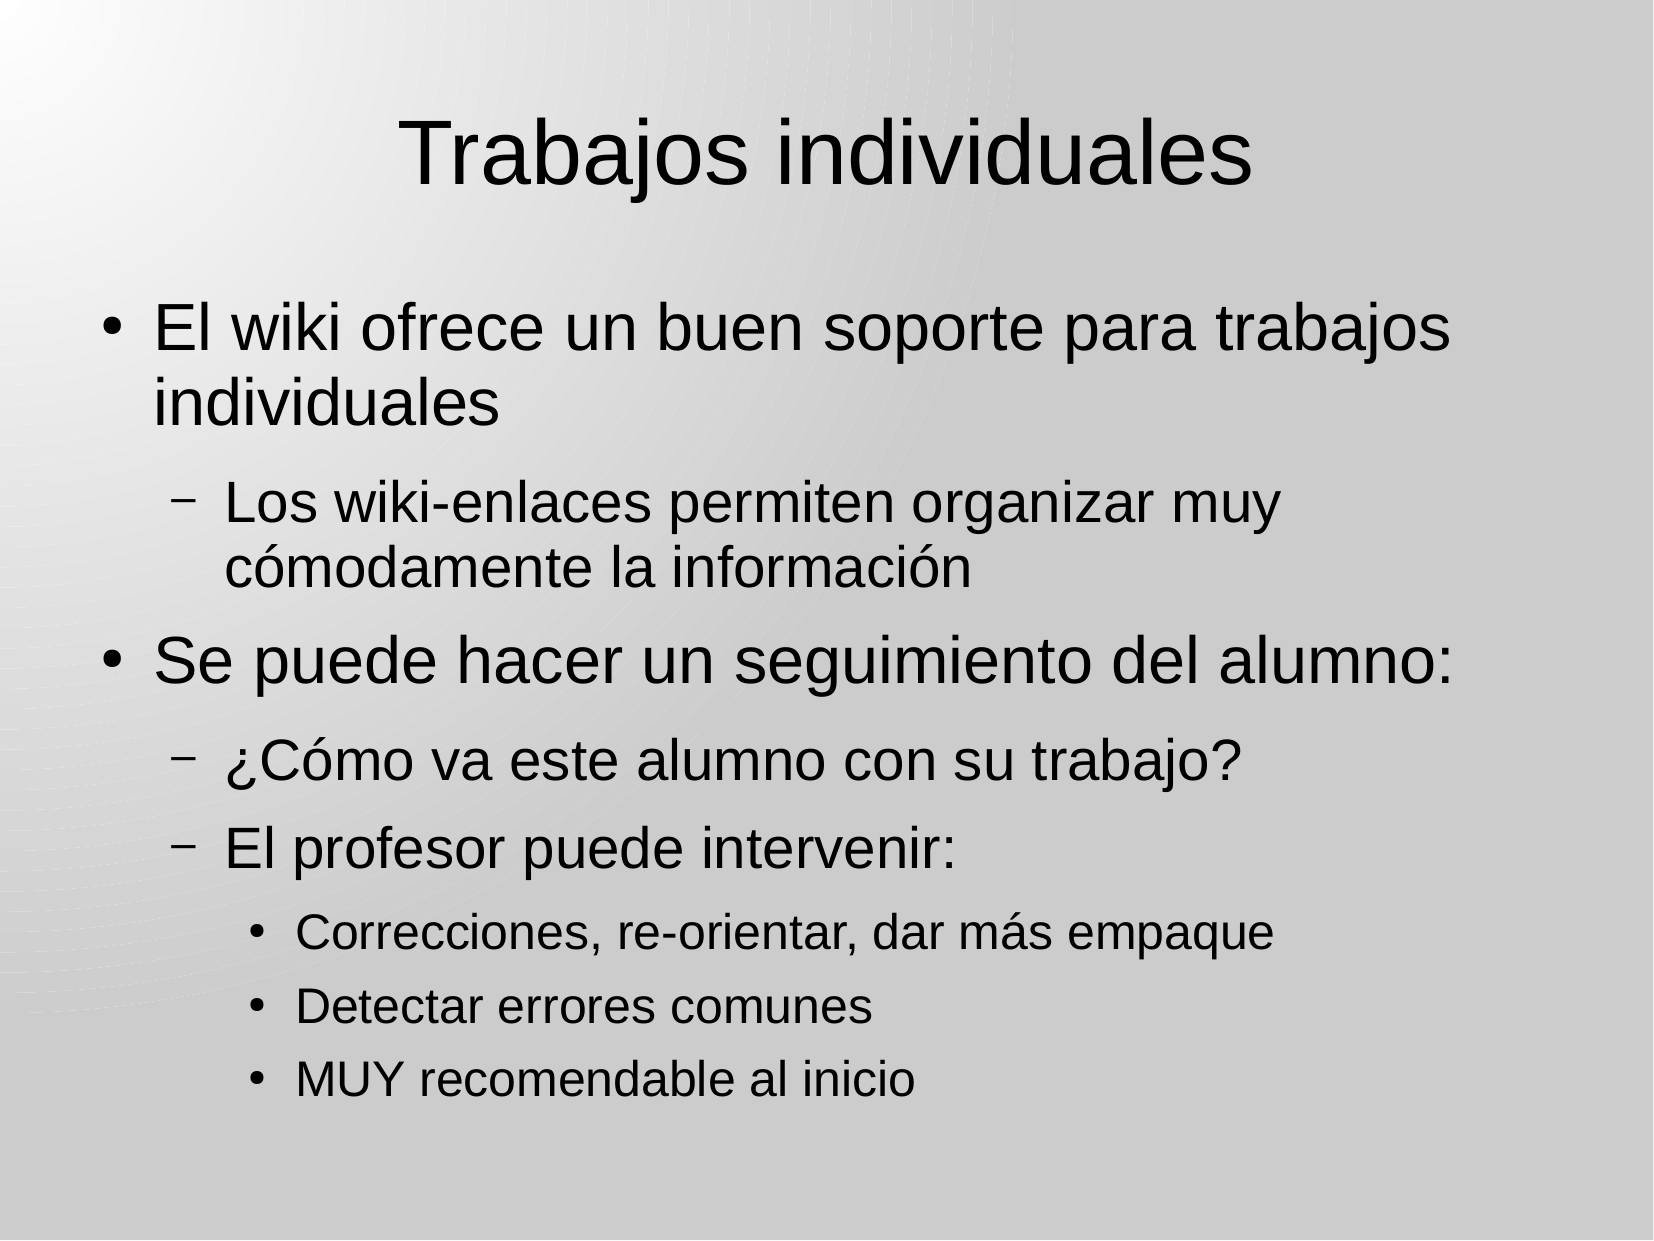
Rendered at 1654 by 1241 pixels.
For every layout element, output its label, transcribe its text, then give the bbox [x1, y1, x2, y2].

title Trabajos individuales [82, 49, 1571, 257]
list El wiki ofrece un buen soporte para trabajos individuales Los wiki-enlaces permiten organizar muy cómodamente la información Se puede hacer un seguimiento del alumno: ¿Cómo va este alumno con su trabajo? El profesor puede intervenir: Correcciones, re-orientar, dar más empaque Detectar errores comunes MUY recomendable al inicio [82, 290, 1538, 1109]
